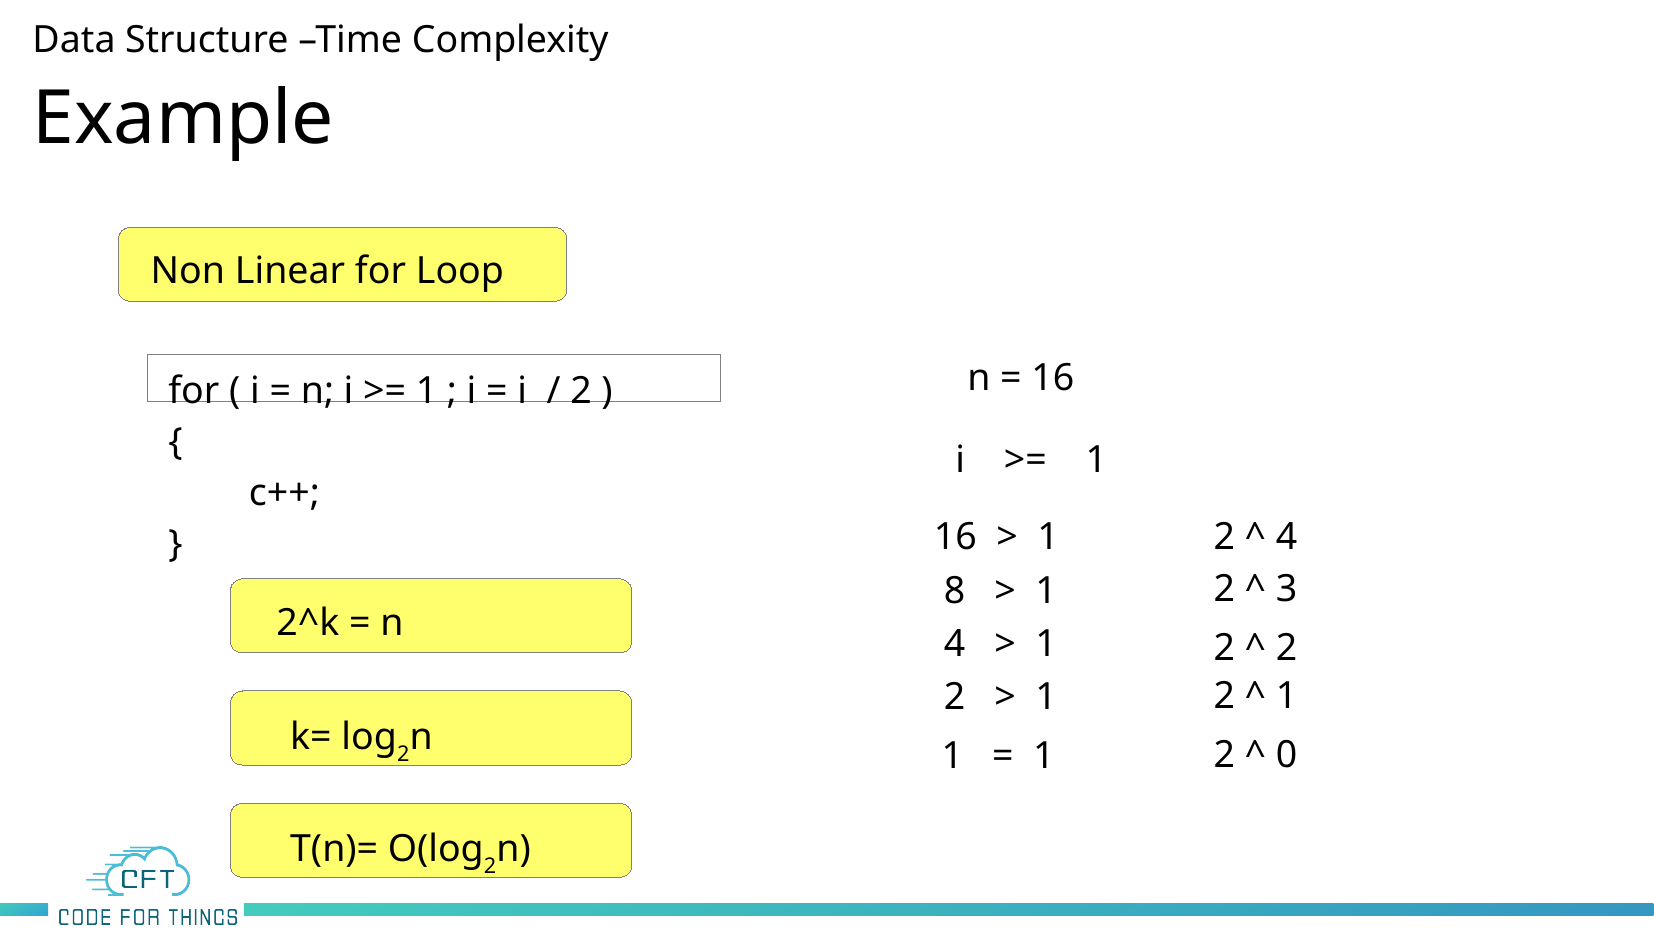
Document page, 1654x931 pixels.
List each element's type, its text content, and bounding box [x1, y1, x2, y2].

text_box i >= 1 [921, 425, 1241, 484]
title Data Structure –Time Complexity Example [32, 12, 1184, 166]
text_box Non Linear for Loop [135, 236, 538, 298]
text_box 2^k = n [242, 588, 609, 647]
text_box n = 16 [933, 343, 1134, 402]
text_box [230, 690, 632, 766]
text_box 2 ^ 4 [1198, 501, 1332, 554]
text_box 8 > 1 [909, 555, 1198, 608]
text_box [230, 803, 632, 878]
text_box 2 ^ 0 [1198, 719, 1332, 779]
text_box T(n)= O(log2n) [256, 813, 623, 881]
text_box for ( i = n; i >= 1 ; i = i / 2 ) { c++; } [118, 355, 768, 556]
text_box 4 > 1 [909, 608, 1198, 662]
text_box [118, 227, 567, 302]
text_box 2 > 1 [909, 662, 1198, 721]
text_box 2 ^ 2 [1198, 612, 1332, 661]
text_box k= log2n [256, 701, 623, 769]
text_box 1 = 1 [897, 721, 1306, 780]
picture [59, 846, 237, 925]
text_box 2 ^ 1 [1198, 661, 1332, 719]
text_box 2 ^ 3 [1198, 554, 1332, 612]
text_box 16 > 1 [909, 502, 1198, 555]
text_box [230, 578, 632, 653]
